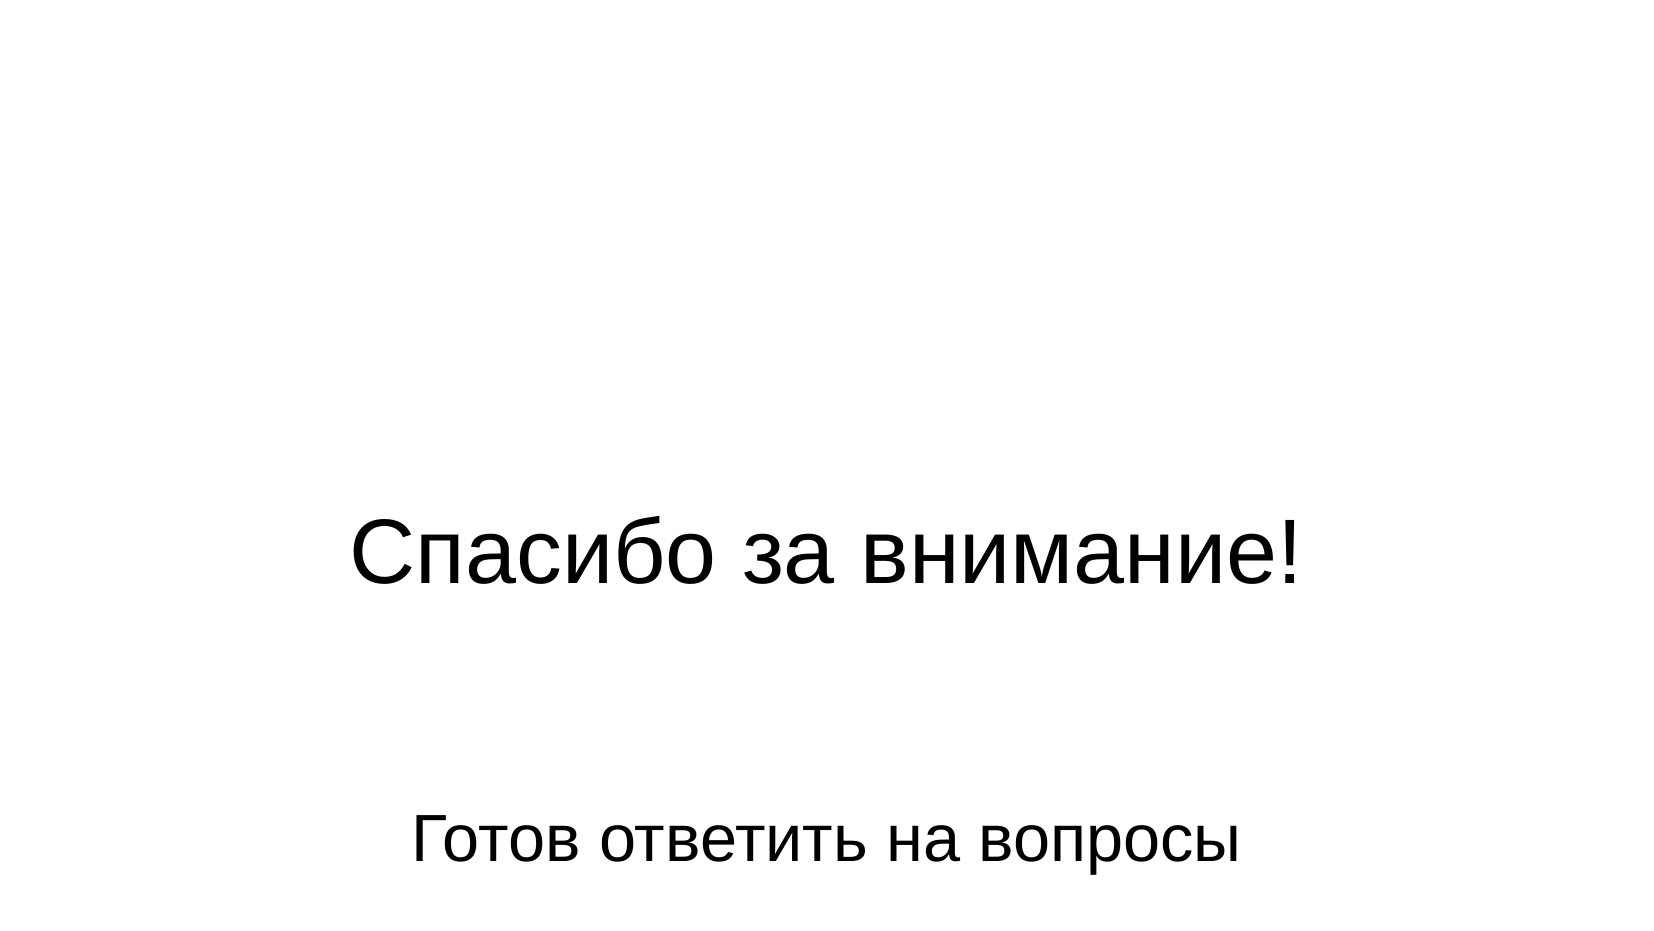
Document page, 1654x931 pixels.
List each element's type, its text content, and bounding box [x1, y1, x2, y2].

title Спасибо за внимание! [82, 418, 1571, 686]
subtitle Готов ответить на вопросы [82, 744, 1571, 931]
